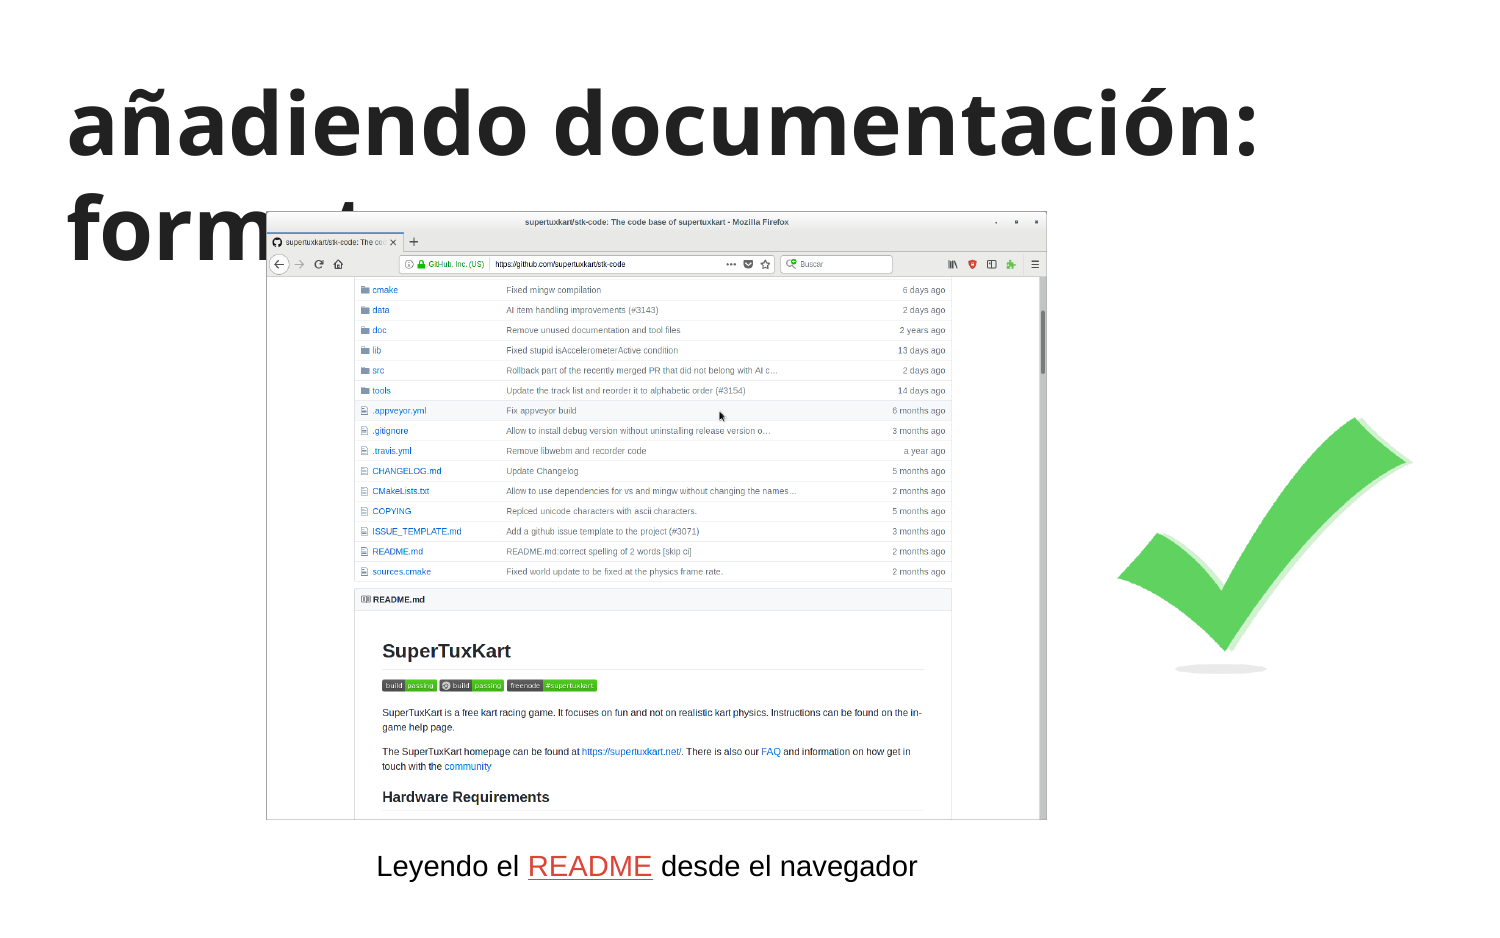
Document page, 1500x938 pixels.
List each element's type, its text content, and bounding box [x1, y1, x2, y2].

title añadiendo documentación: formatos [51, 53, 1449, 200]
picture [1117, 417, 1413, 674]
text_box Leyendo el README desde el navegador [139, 832, 1156, 906]
picture [266, 211, 1047, 820]
